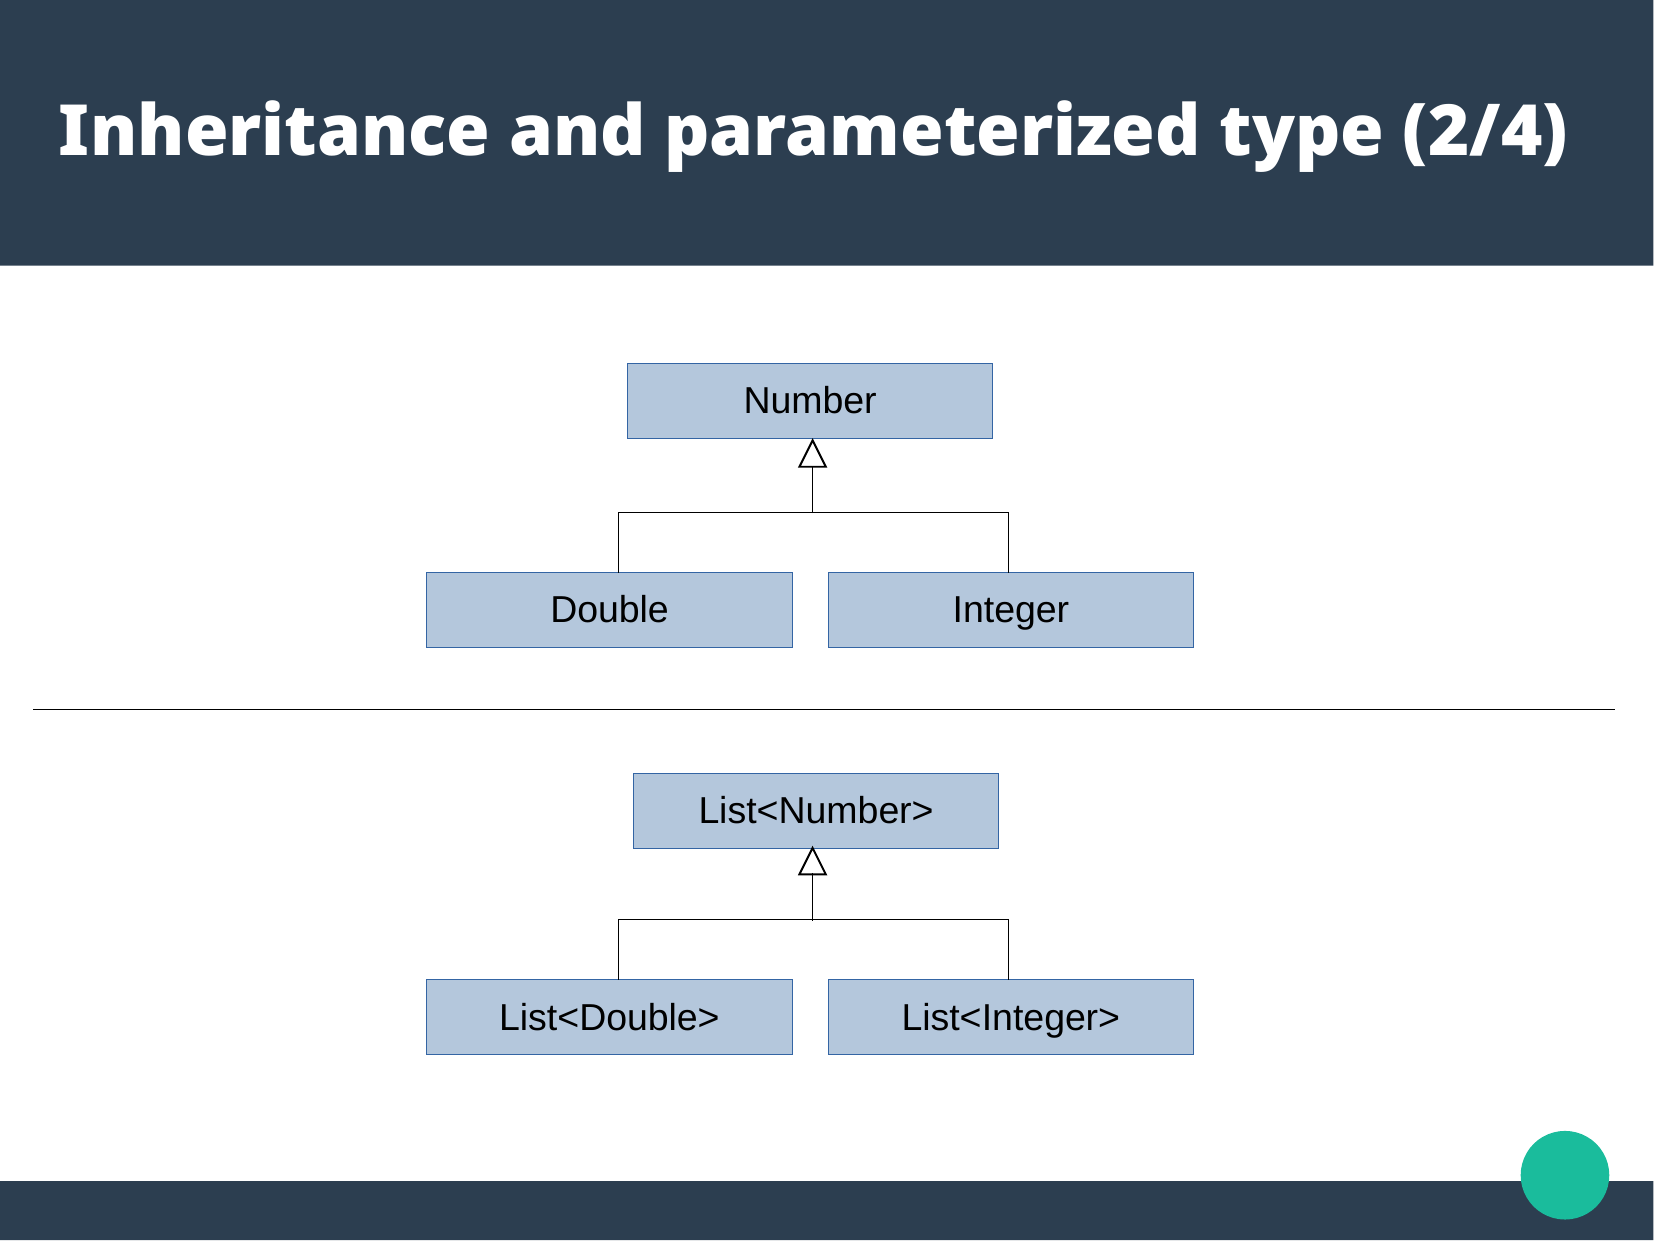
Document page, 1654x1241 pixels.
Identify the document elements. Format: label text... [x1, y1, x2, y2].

text_box List<Number> [633, 773, 999, 849]
title Inheritance and parameterized type (2/4) [59, 49, 1595, 207]
text_box Number [627, 363, 993, 439]
text_box List<Double> [426, 979, 793, 1055]
text_box List<Integer> [828, 979, 1194, 1055]
text_box Double [426, 572, 793, 648]
text_box Integer [828, 572, 1194, 648]
